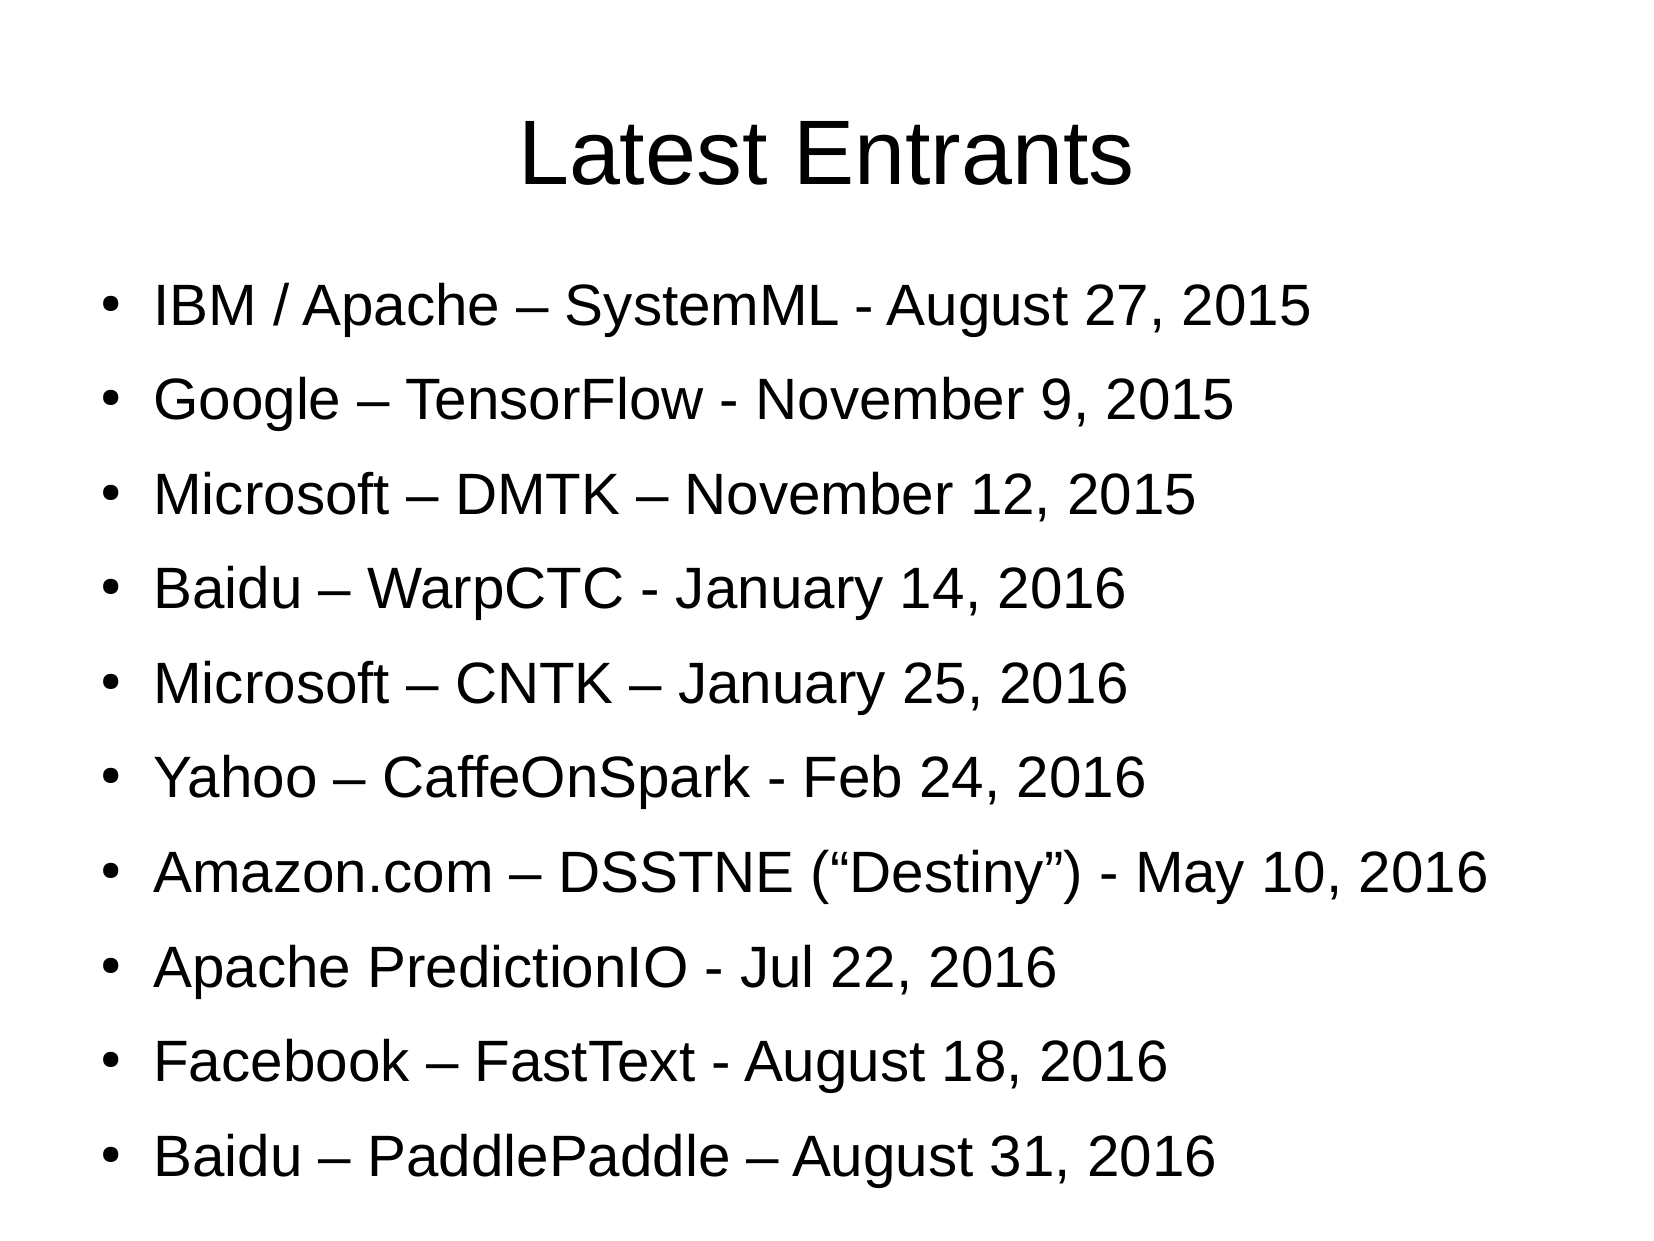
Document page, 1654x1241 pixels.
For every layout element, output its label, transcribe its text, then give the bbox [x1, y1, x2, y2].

list IBM / Apache – SystemML - August 27, 2015 Google – TensorFlow - November 9, 2015 Microsoft – DMTK – November 12, 2015 Baidu – WarpCTC - January 14, 2016 Microsoft – CNTK – January 25, 2016 Yahoo – CaffeOnSpark - Feb 24, 2016 Amazon.com – DSSTNE (“Destiny”) - May 10, 2016 Apache PredictionIO - Jul 22, 2016 Facebook – FastText - August 18, 2016 Baidu – PaddlePaddle – August 31, 2016 [82, 272, 1571, 1189]
title Latest Entrants [82, 49, 1571, 257]
